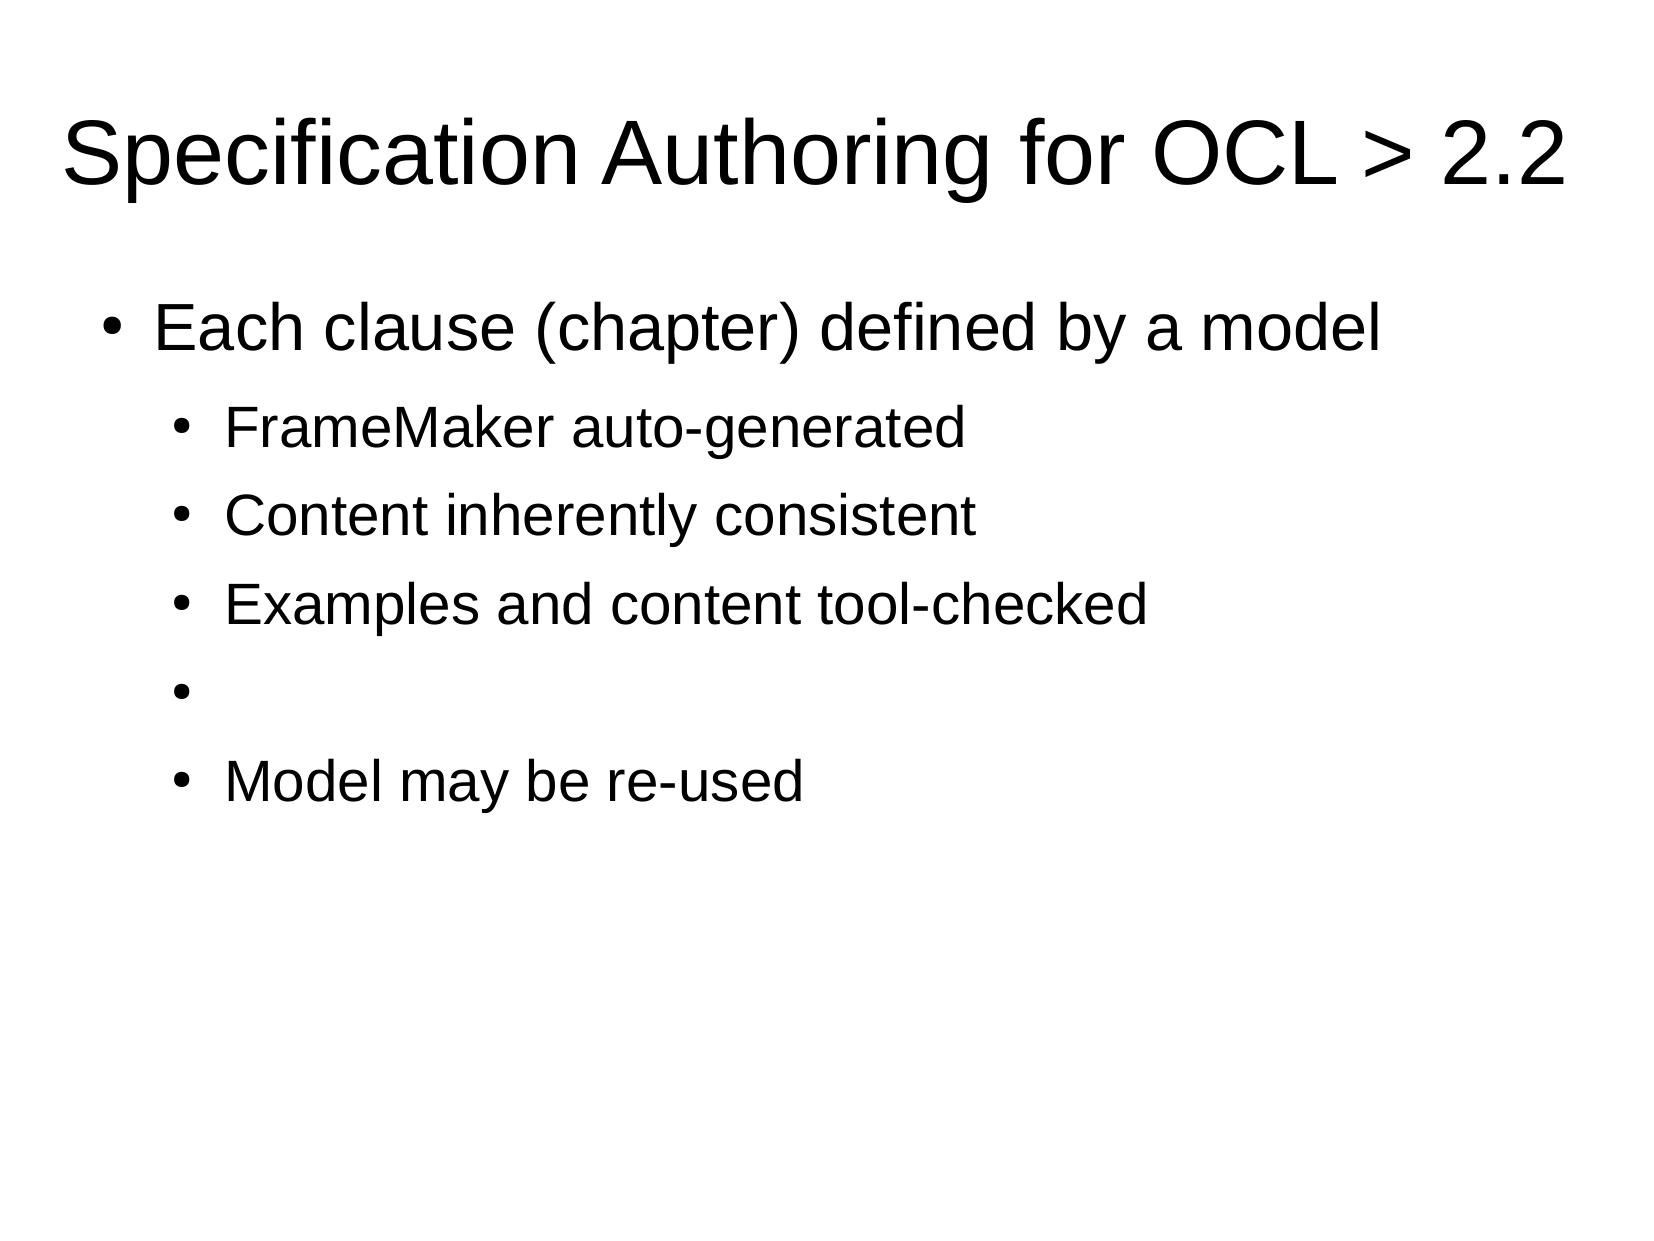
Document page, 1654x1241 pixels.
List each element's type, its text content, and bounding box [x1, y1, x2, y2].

list Each clause (chapter) defined by a model FrameMaker auto-generated Content inherently consistent Examples and content tool-checked Model may be re-used [82, 290, 1571, 1094]
title Specification Authoring for OCL > 2.2 [29, 56, 1602, 250]
